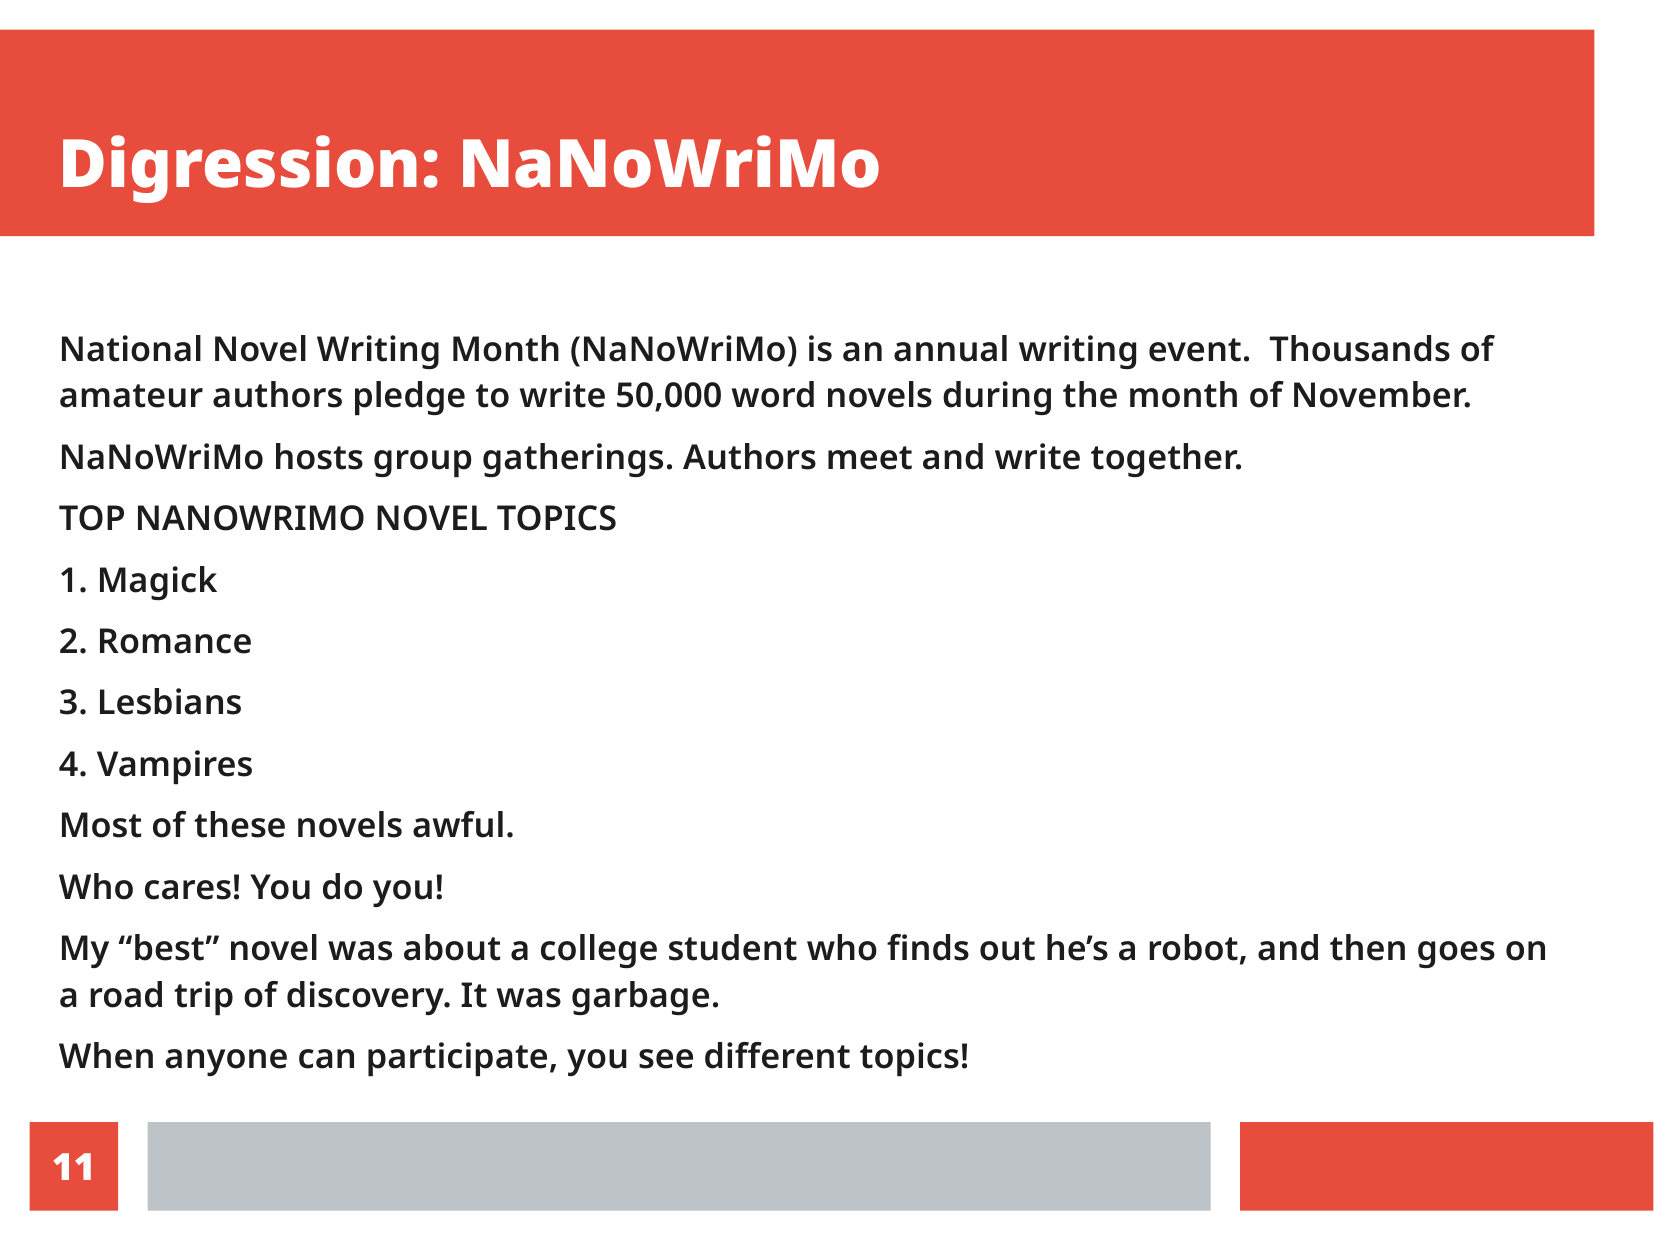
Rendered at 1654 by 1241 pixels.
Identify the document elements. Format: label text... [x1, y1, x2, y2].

list National Novel Writing Month (NaNoWriMo) is an annual writing event. Thousands of amateur authors pledge to write 50,000 word novels during the month of November. NaNoWriMo hosts group gatherings. Authors meet and write together. TOP NANOWRIMO NOVEL TOPICS 1. Magick 2. Romance 3. Lesbians 4. Vampires Most of these novels awful. Who cares! You do you! My “best” novel was about a college student who finds out he’s a robot, and then goes on a road trip of discovery. It was garbage. When anyone can participate, you see different topics! [59, 324, 1565, 1093]
title Digression: NaNoWriMo [59, 59, 1595, 207]
